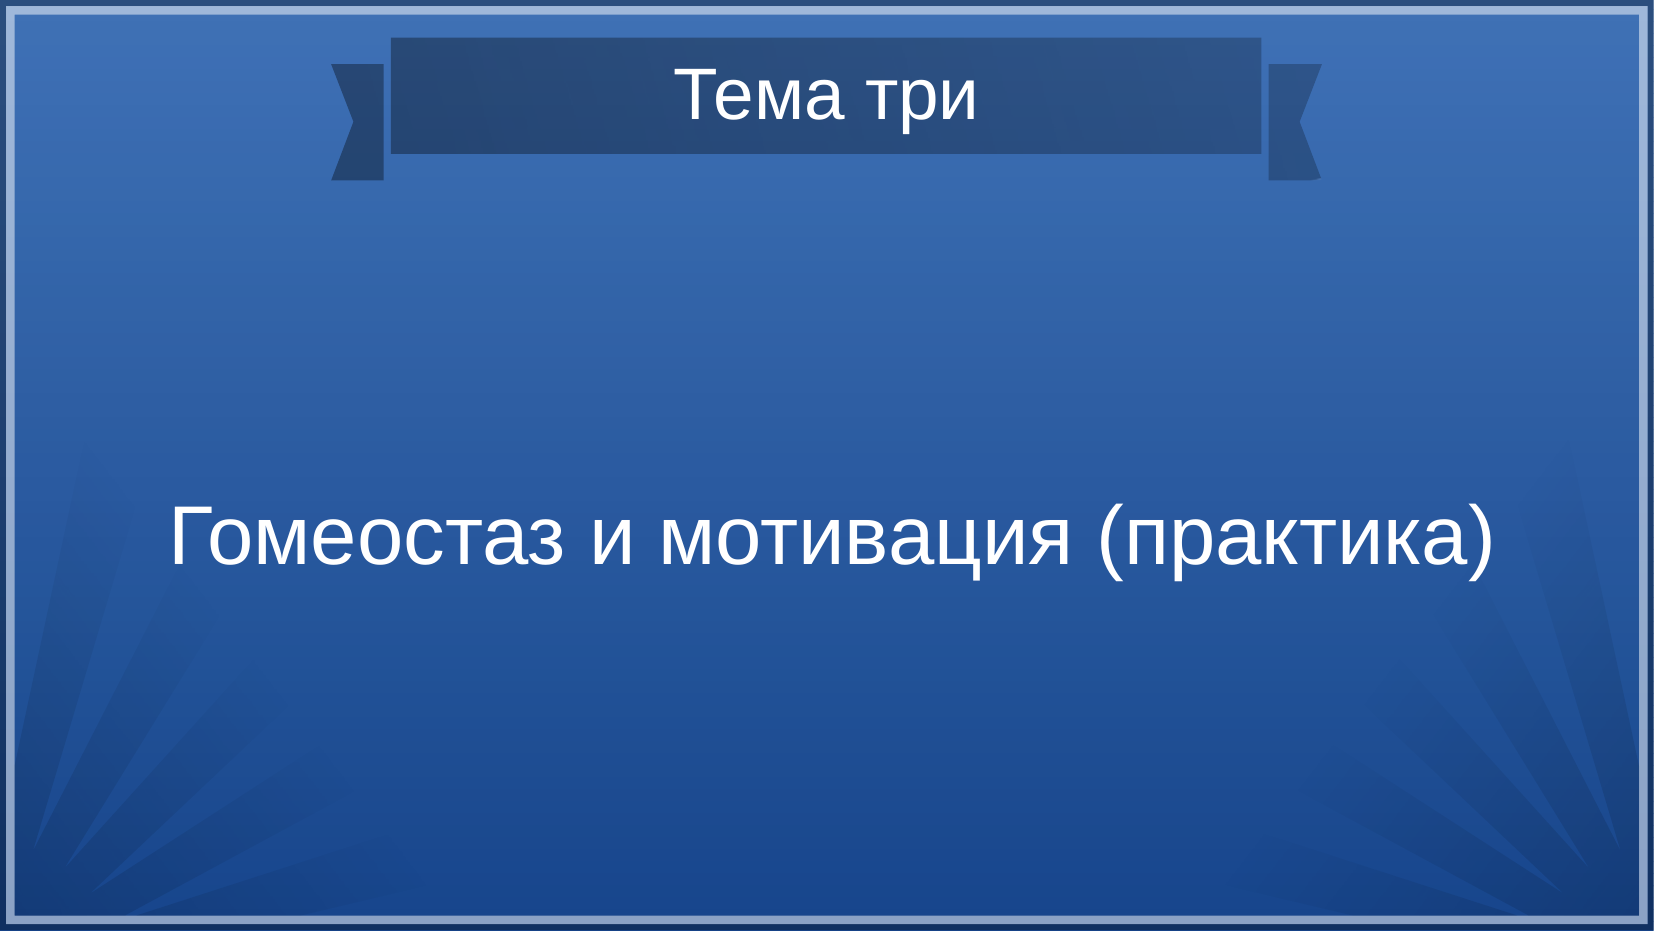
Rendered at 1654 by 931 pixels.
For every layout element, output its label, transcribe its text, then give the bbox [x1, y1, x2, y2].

subtitle Гомеостаз и мотивация (практика) [88, 224, 1577, 848]
title Тема три [389, 35, 1264, 154]
